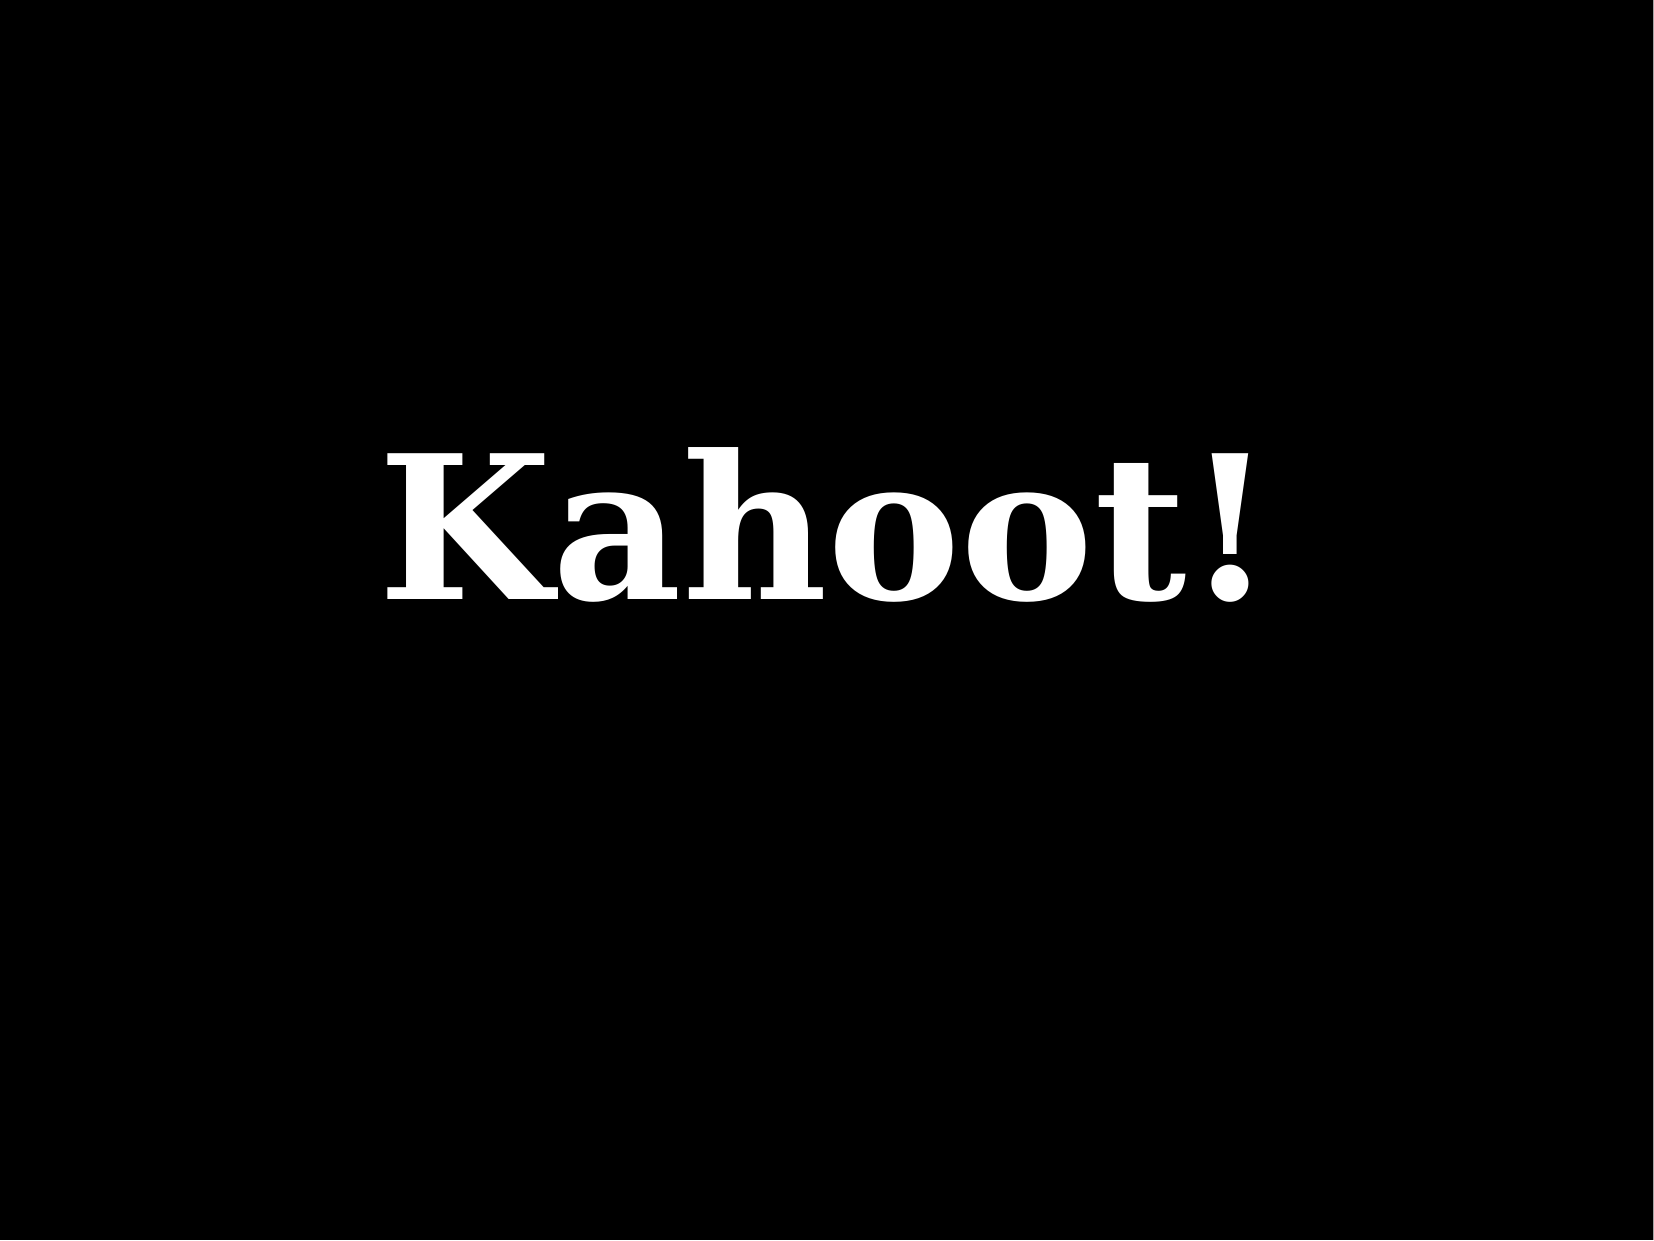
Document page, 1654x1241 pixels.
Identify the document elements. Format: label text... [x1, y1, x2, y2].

text_box Kahoot! [82, 49, 1571, 1010]
